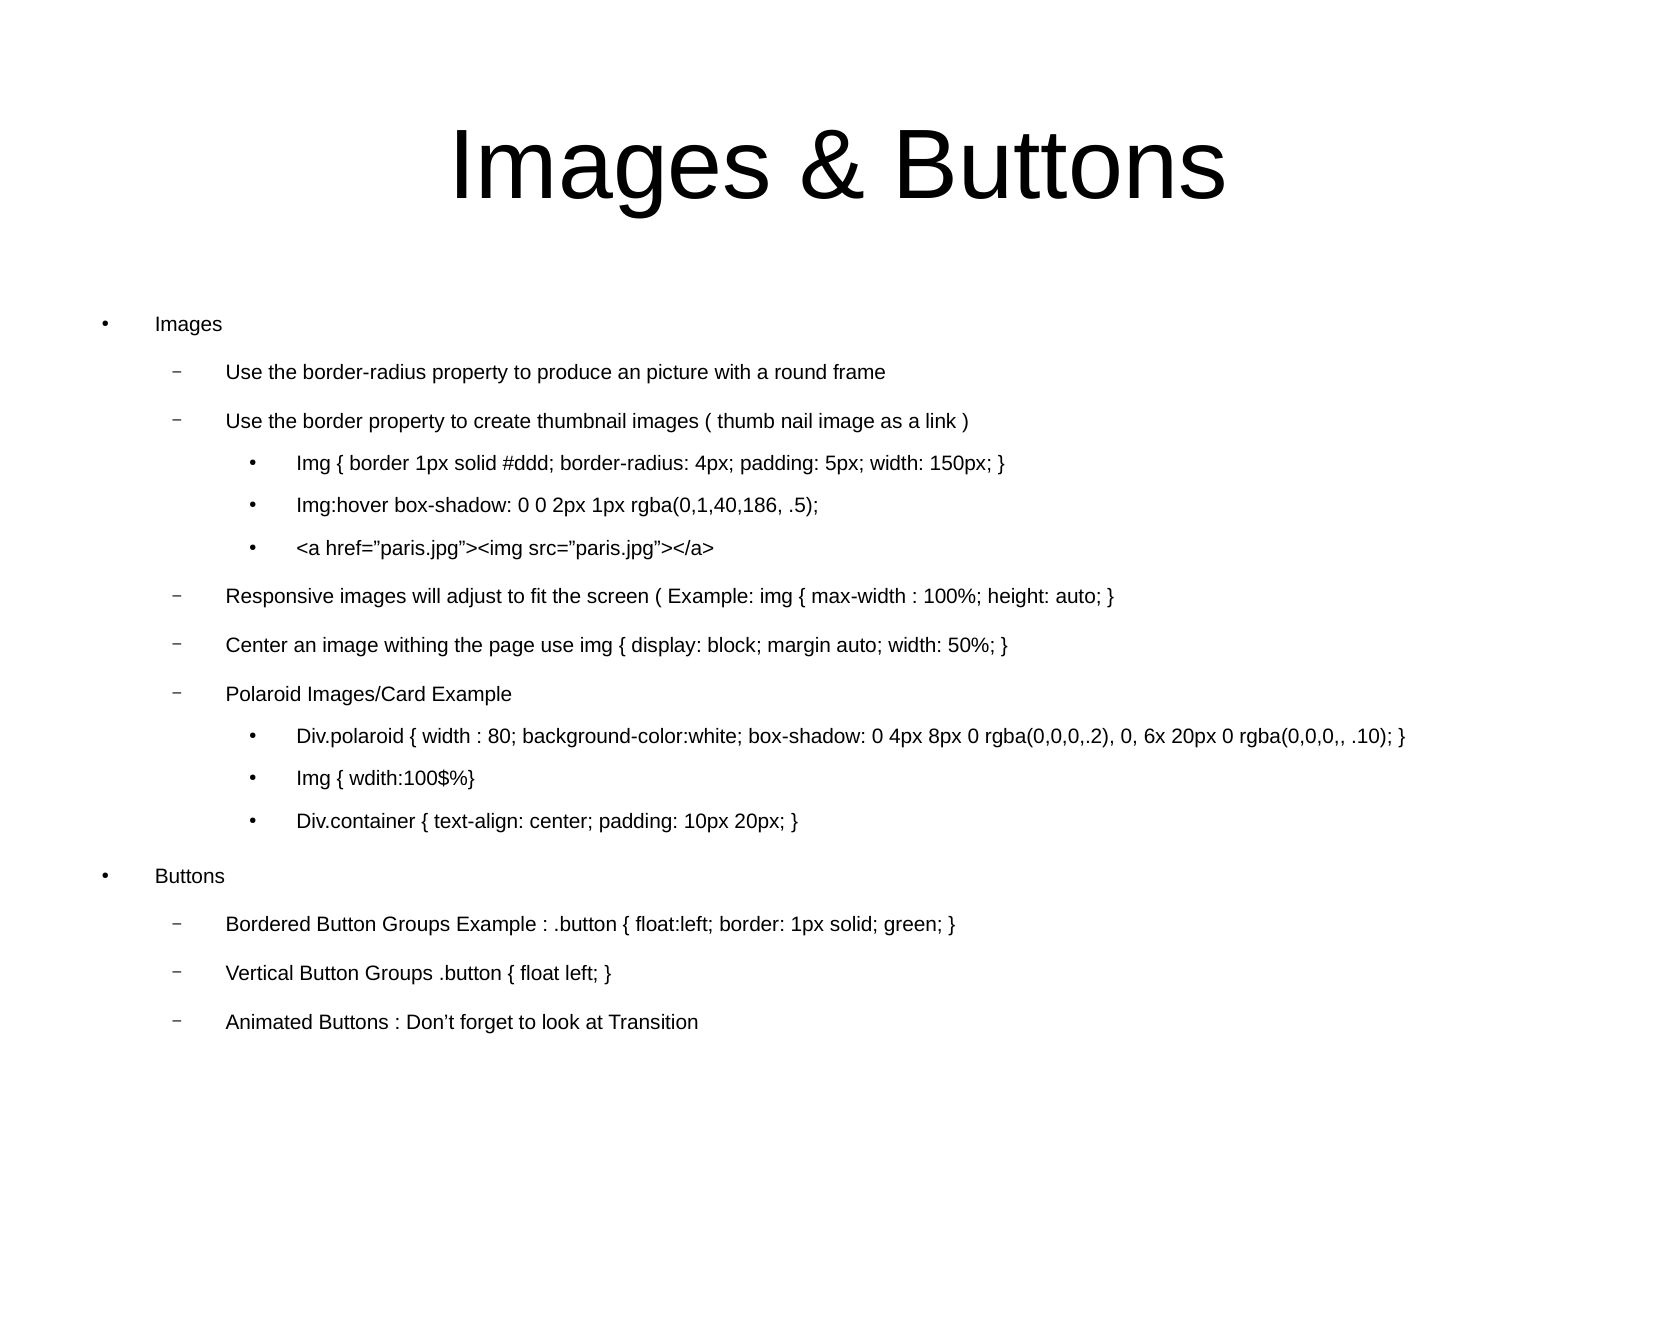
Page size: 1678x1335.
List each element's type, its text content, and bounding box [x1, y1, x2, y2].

title Images & Buttons [83, 53, 1594, 276]
list Images Use the border-radius property to produce an picture with a round frame Use the border property to create thumbnail images ( thumb nail image as a link ) Img { border 1px solid #ddd; border-radius: 4px; padding: 5px; width: 150px; } Img:hover box-shadow: 0 0 2px 1px rgba(0,1,40,186, .5); <a href=”paris.jpg”><img src=”paris.jpg”></a> Responsive images will adjust to fit the screen ( Example: img { max-width : 100%; height: auto; } Center an image withing the page use img { display: block; margin auto; width: 50%; } Polaroid Images/Card Example Div.polaroid { width : 80; background-color:white; box-shadow: 0 4px 8px 0 rgba(0,0,0,.2), 0, 6x 20px 0 rgba(0,0,0,, .10); } Img { wdith:100$%} Div.container { text-align: center; padding: 10px 20px; } Buttons Bordered Button Groups Example : .button { float:left; border: 1px solid; green; } Vertical Button Groups .button { float left; } Animated Buttons : Don’t forget to look at Transition [83, 312, 1594, 1306]
